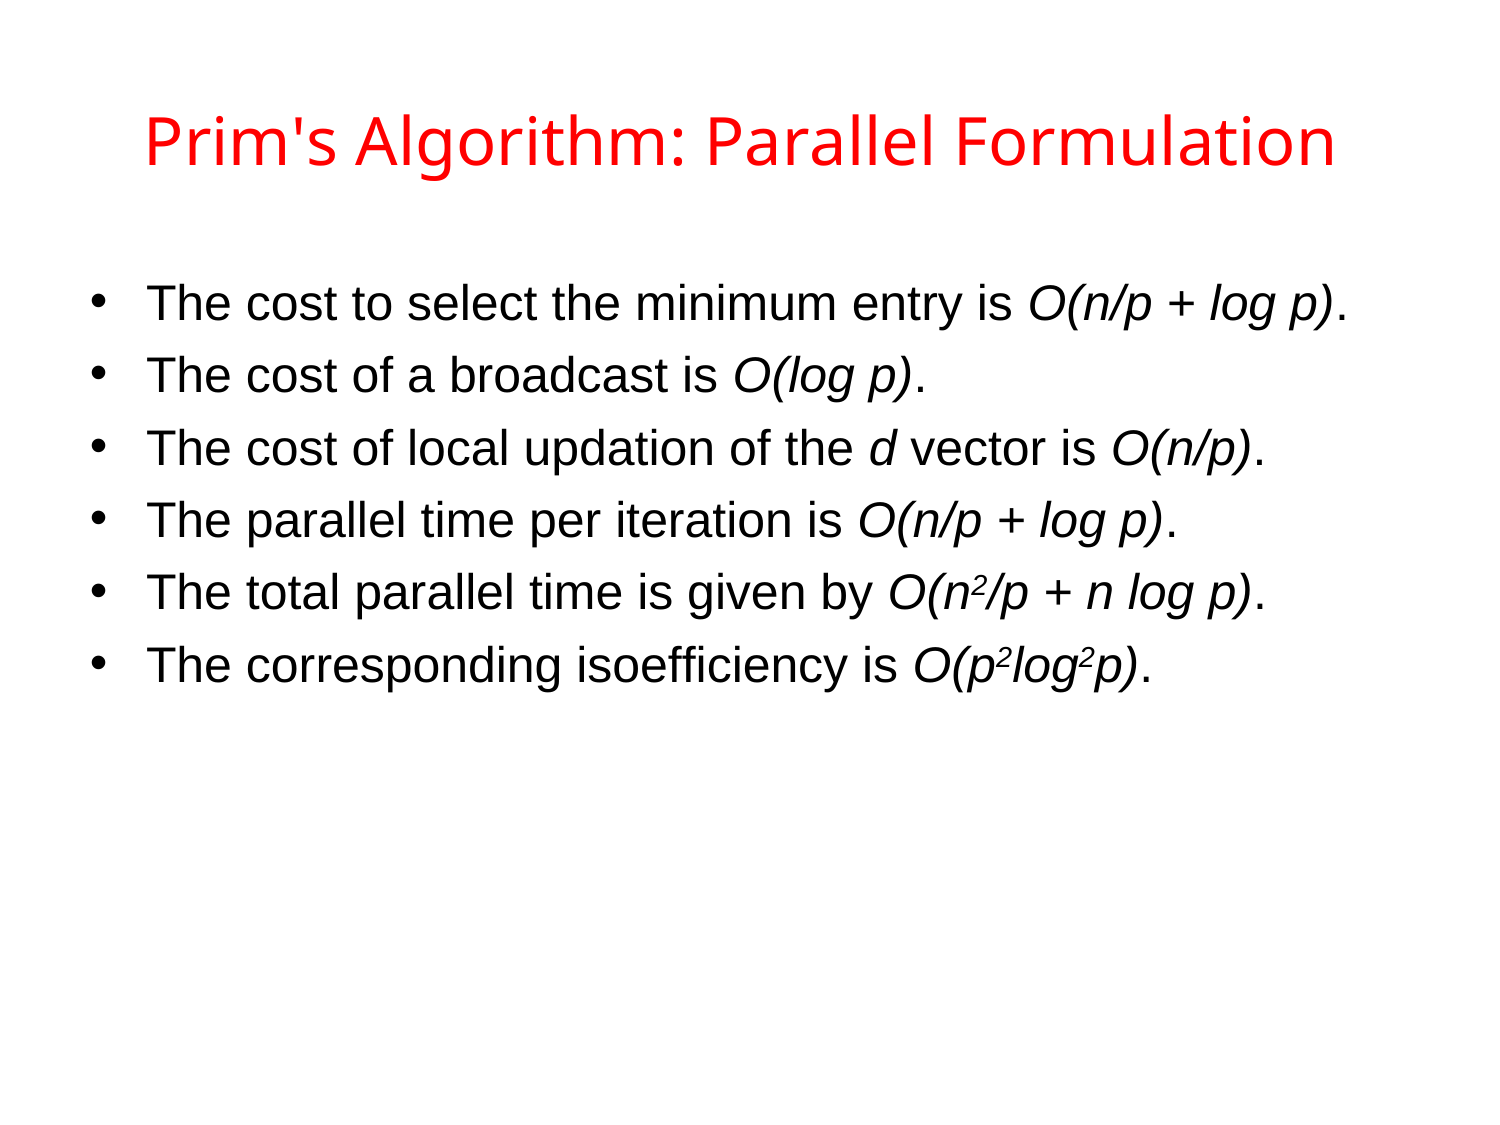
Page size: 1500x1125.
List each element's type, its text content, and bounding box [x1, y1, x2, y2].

title Prim's Algorithm: Parallel Formulation [75, 45, 1426, 233]
list The cost to select the minimum entry is O(n/p + log p). The cost of a broadcast is O(log p). The cost of local updation of the d vector is O(n/p). The parallel time per iteration is O(n/p + log p). The total parallel time is given by O(n2/p + n log p). The corresponding isoefficiency is O(p2log2p). [75, 262, 1426, 1005]
